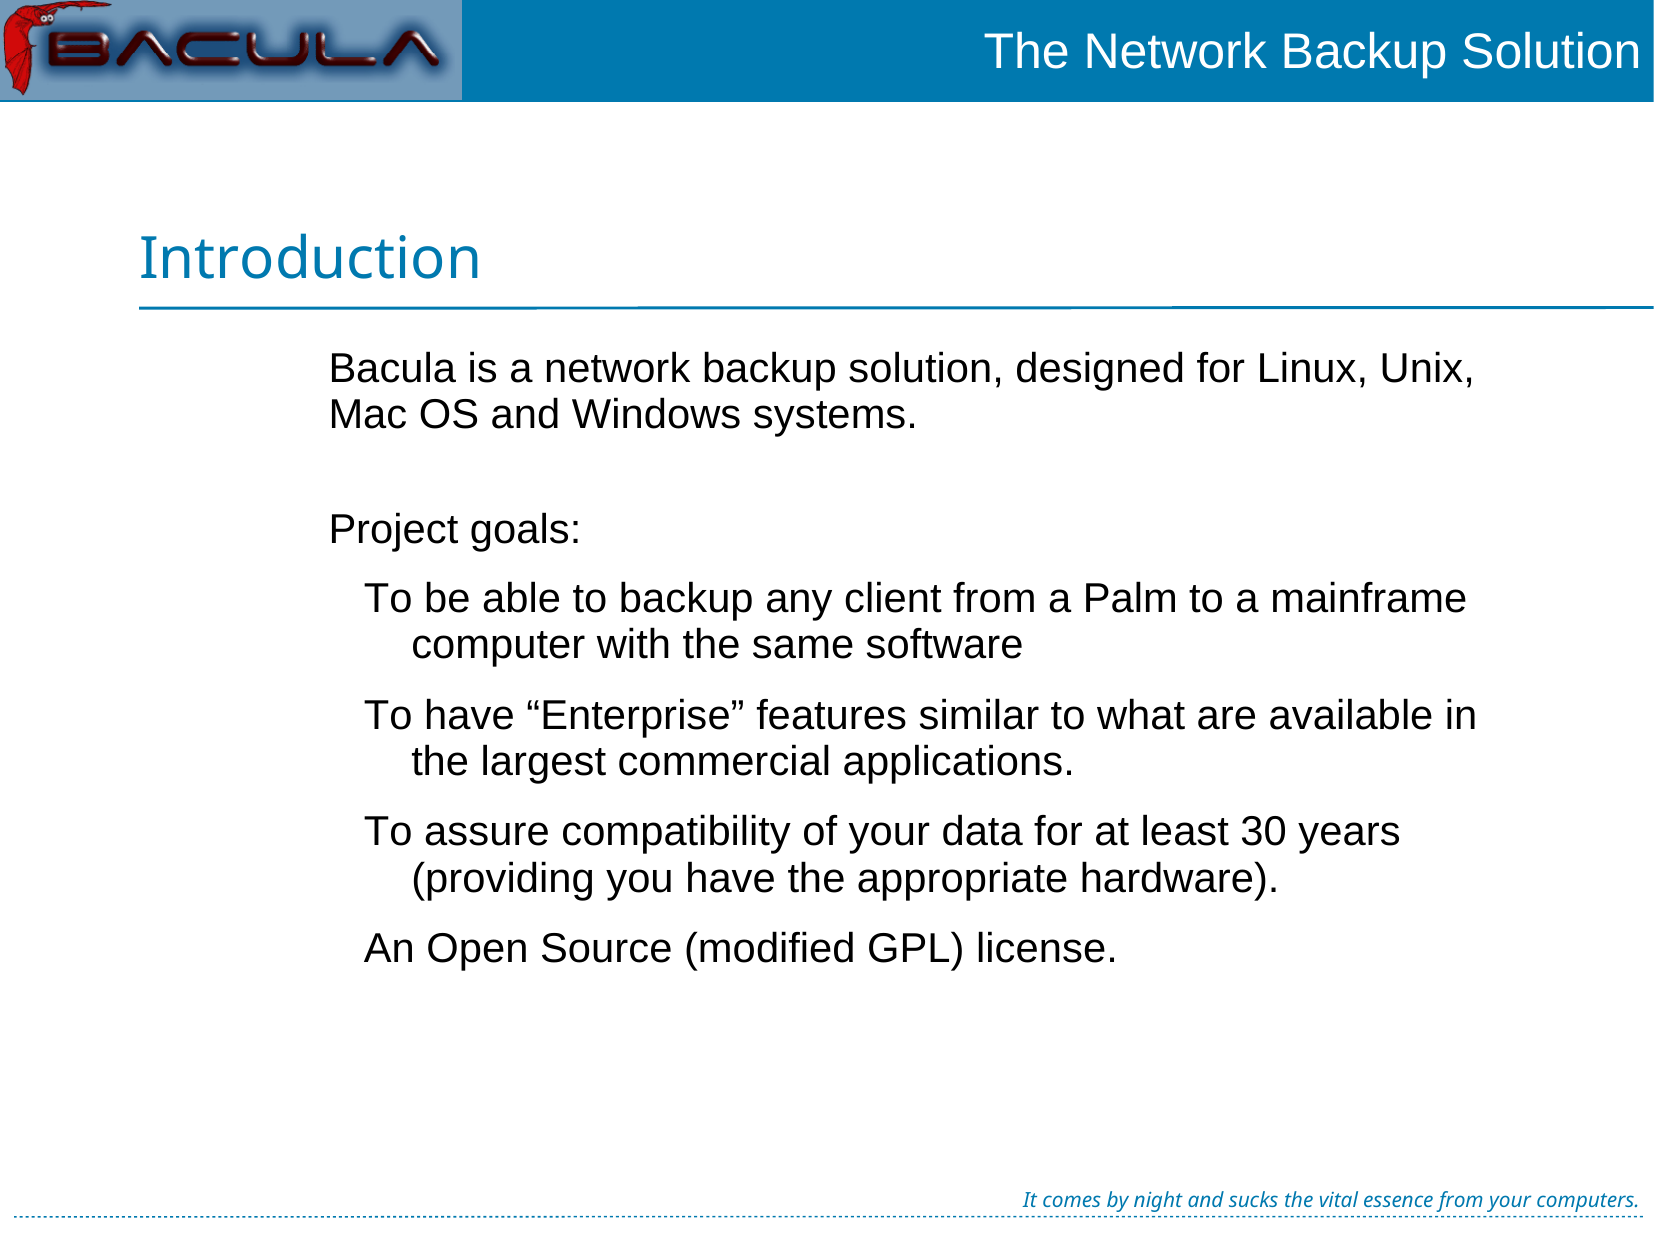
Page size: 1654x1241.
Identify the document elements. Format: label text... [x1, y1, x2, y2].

title Introduction [139, 120, 1498, 296]
picture [0, 0, 461, 99]
list Bacula is a network backup solution, designed for Linux, Unix, Mac OS and Windows systems. Project goals: To be able to backup any client from a Palm to a mainframe computer with the same software To have “Enterprise” features similar to what are available in the largest commercial applications. To assure compatibility of your data for at least 30 years (providing you have the appropriate hardware). An Open Source (modified GPL) license. [269, 344, 1534, 1142]
